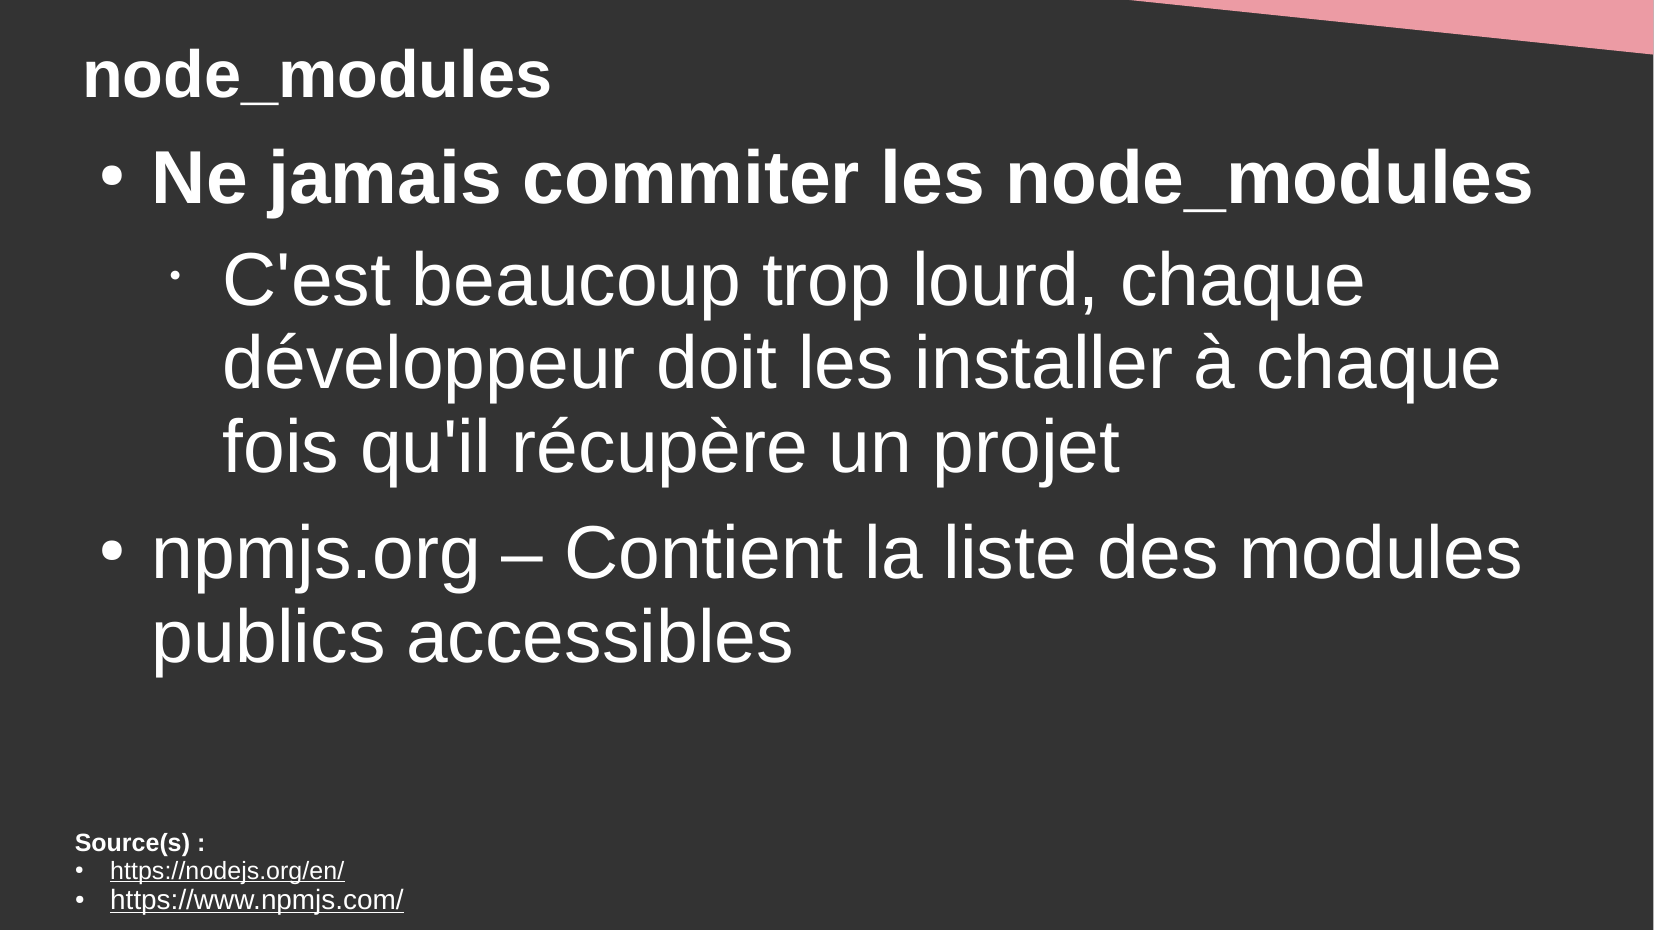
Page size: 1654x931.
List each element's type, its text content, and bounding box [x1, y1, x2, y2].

text_box [1129, 0, 1654, 55]
list Ne jamais commiter les node_modules C'est beaucoup trop lourd, chaque développeur doit les installer à chaque fois qu'il récupère un projet npmjs.org – Contient la liste des modules publics accessibles [80, 135, 1619, 697]
text_box Source(s) : https://nodejs.org/en/ https://www.npmjs.com/ [59, 821, 1546, 924]
title node_modules [82, 37, 1571, 114]
